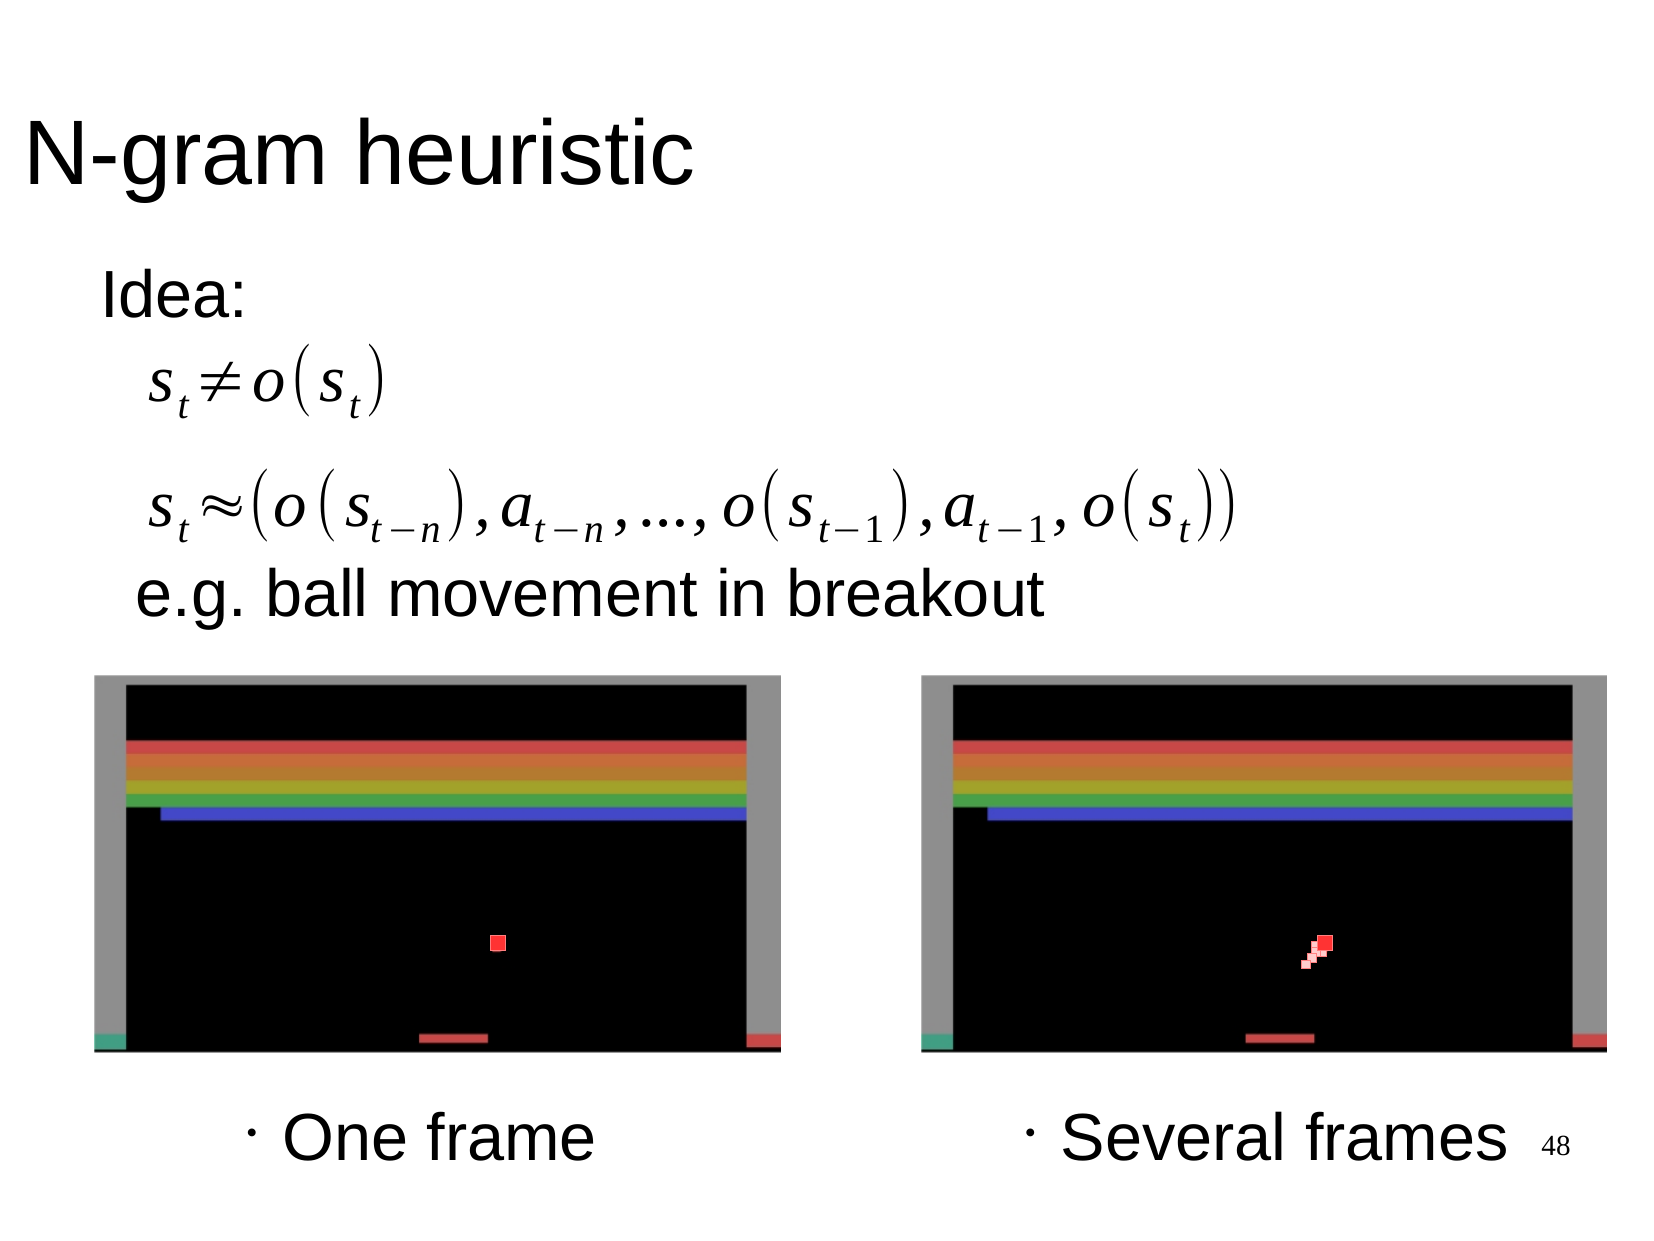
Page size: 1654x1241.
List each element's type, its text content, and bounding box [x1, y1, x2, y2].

picture [94, 675, 781, 1053]
text_box Several frames [837, 1099, 1654, 1175]
picture [921, 675, 1607, 1053]
text_box Idea: e.g. ball movement in breakout [64, 238, 1255, 649]
chart [131, 463, 1256, 550]
text_box [1301, 935, 1333, 969]
title N-gram heuristic [23, 49, 1512, 257]
text_box One frame [10, 1099, 837, 1175]
text_box [490, 935, 506, 951]
chart [131, 339, 403, 426]
